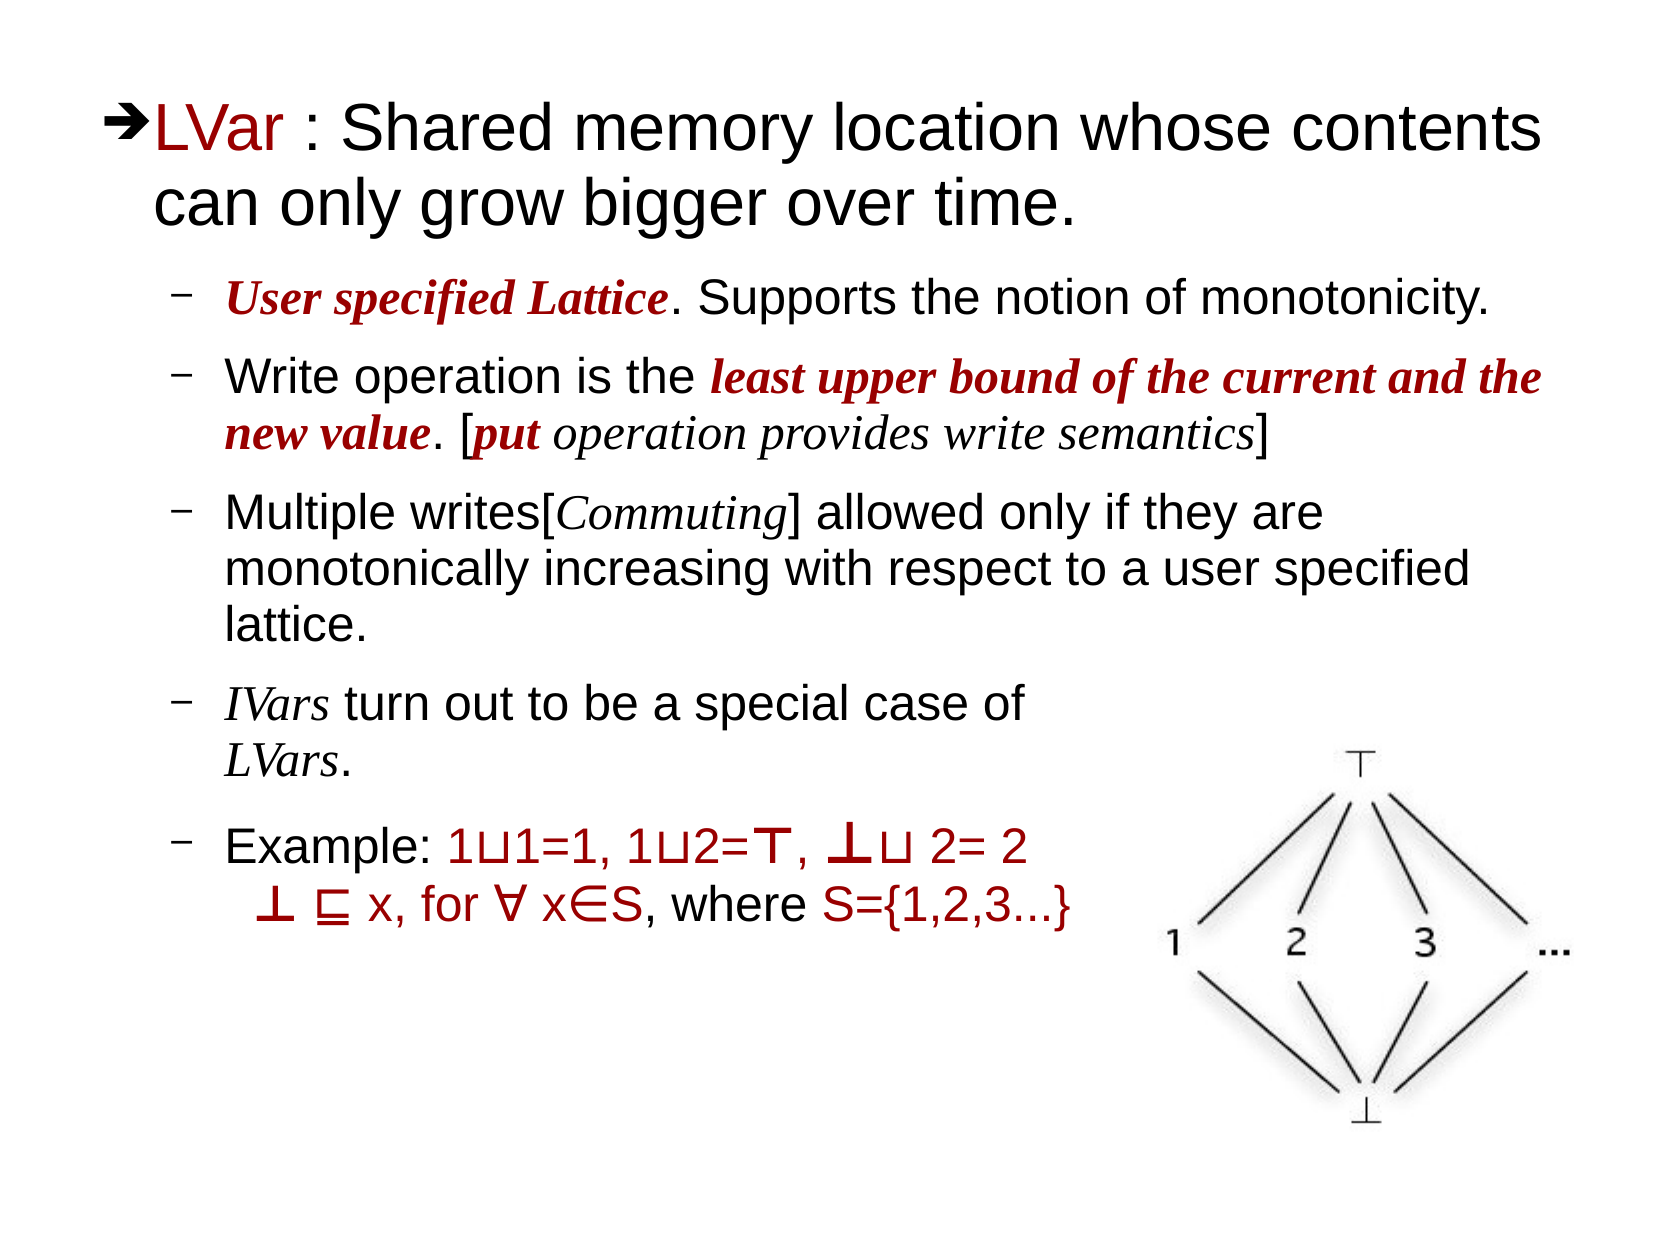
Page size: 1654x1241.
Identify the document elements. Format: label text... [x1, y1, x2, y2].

picture [1110, 703, 1636, 1171]
list LVar : Shared memory location whose contents can only grow bigger over time. User specified Lattice. Supports the notion of monotonicity. Write operation is the least upper bound of the current and the new value. [put operation provides write semantics] Multiple writes[Commuting] allowed only if they are monotonically increasing with respect to a user specified lattice. IVars turn out to be a special case of LVars. Example: 1⊔1=1, 1⊔2=⊤, ⊥⊔ 2= 2 ⊥ ⊑ x, for ∀ x∈S, where S={1,2,3...} [82, 90, 1571, 1141]
